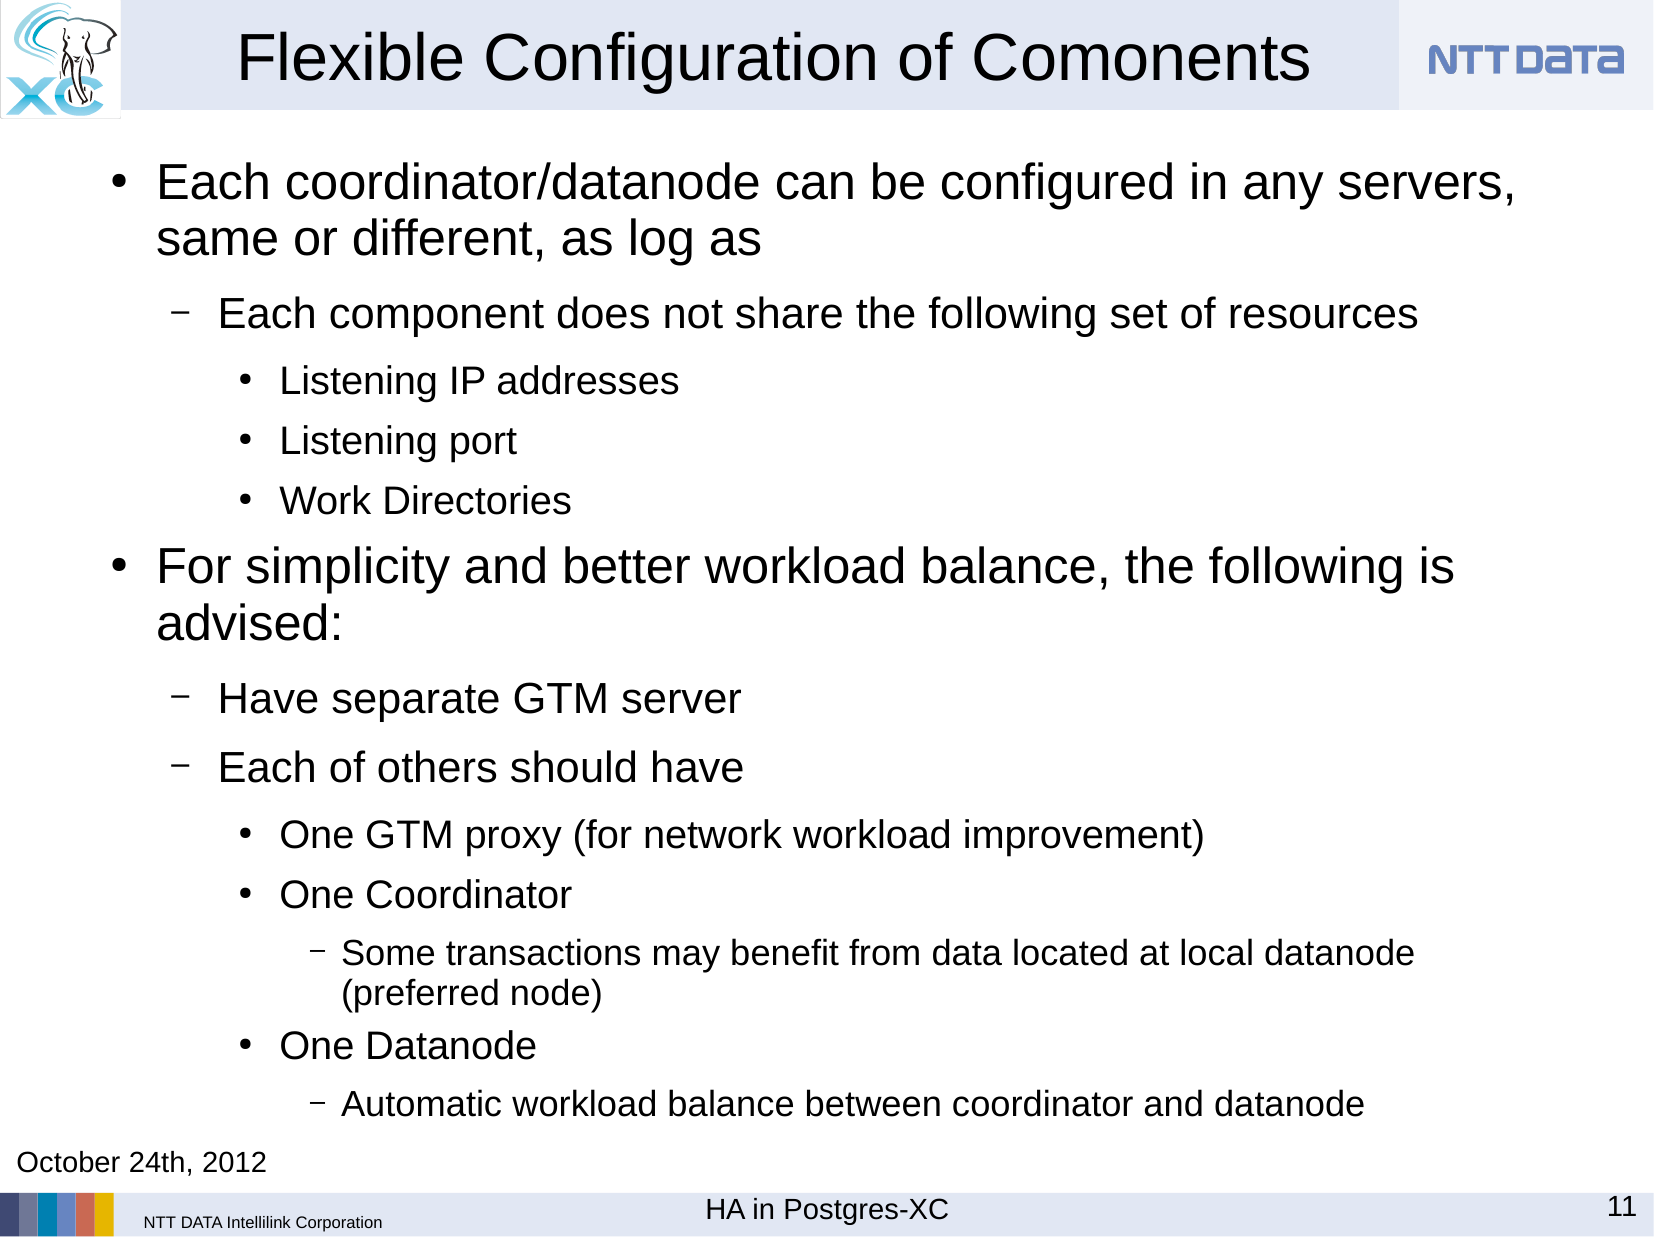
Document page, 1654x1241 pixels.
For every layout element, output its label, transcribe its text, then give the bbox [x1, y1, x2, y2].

title Flexible Configuration of Comonents [120, 3, 1430, 110]
list Each coordinator/datanode can be configured in any servers, same or different, as log as Each component does not share the following set of resources Listening IP addresses Listening port Work Directories For simplicity and better workload balance, the following is advised: Have separate GTM server Each of others should have One GTM proxy (for network workload improvement) One Coordinator Some transactions may benefit from data located at local datanode (preferred node) One Datanode Automatic workload balance between coordinator and datanode [94, 153, 1583, 1134]
picture [0, 0, 121, 119]
picture [1430, 45, 1624, 74]
